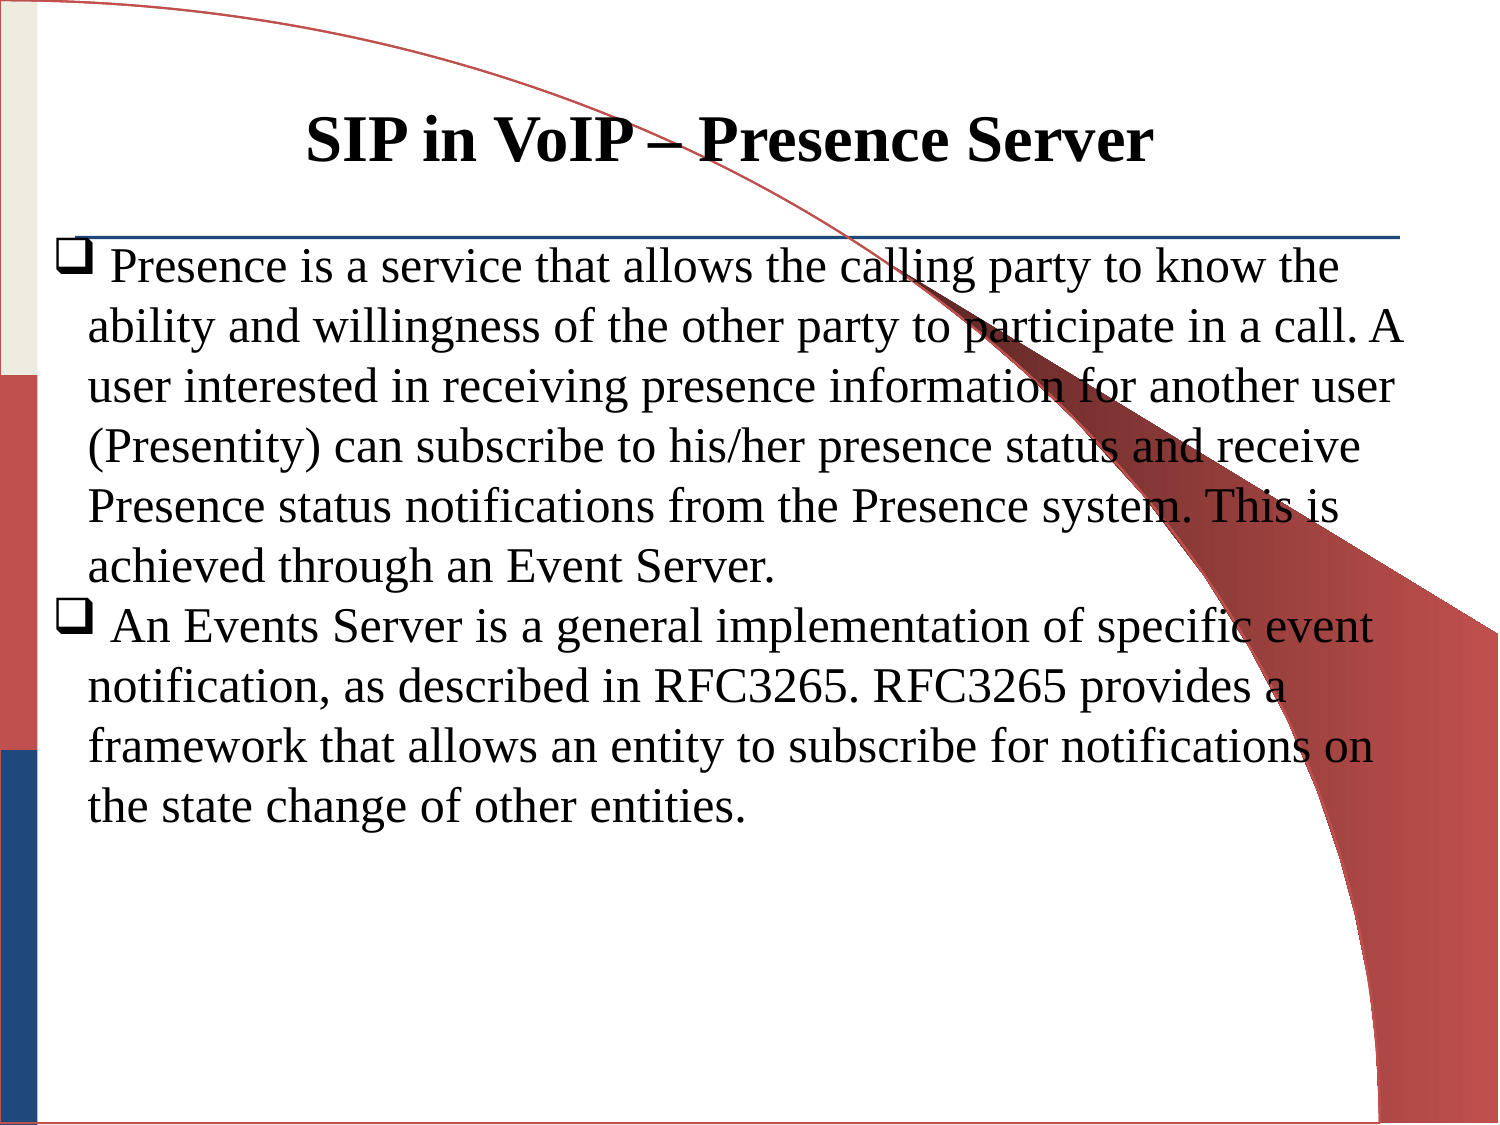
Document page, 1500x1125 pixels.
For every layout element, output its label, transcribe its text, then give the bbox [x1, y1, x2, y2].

text_box Presence is a service that allows the calling party to know the ability and willingness of the other party to participate in a call. A user interested in receiving presence information for another user (Presentity) can subscribe to his/her presence status and receive Presence status notifications from the Presence system. This is achieved through an Event Server. An Events Server is a general implementation of specific event notification, as described in RFC3265. RFC3265 provides a framework that allows an entity to subscribe for notifications on the state change of other entities. [37, 224, 1438, 840]
text_box SIP in VoIP – Presence Server [62, 87, 1400, 183]
